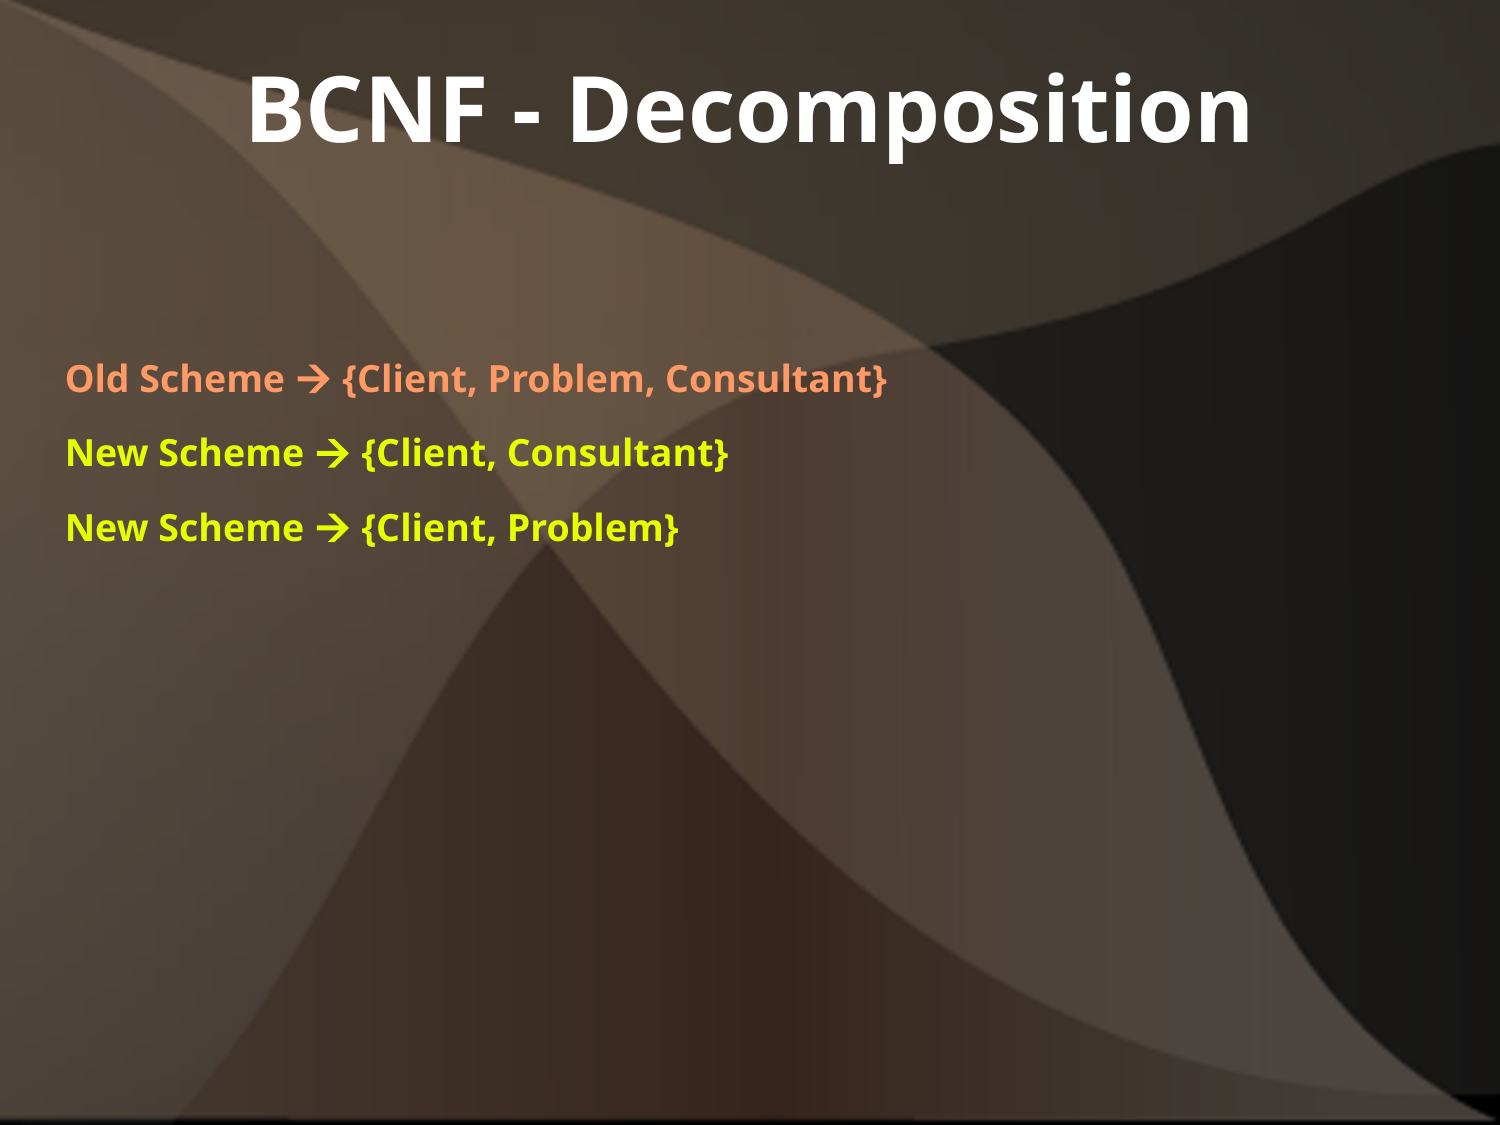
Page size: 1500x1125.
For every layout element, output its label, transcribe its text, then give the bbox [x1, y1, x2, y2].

list Old Scheme  {Client, Problem, Consultant} New Scheme  {Client, Consultant} New Scheme  {Client, Problem} [50, 187, 1463, 1043]
text_box BCNF - Decomposition [112, 12, 1388, 200]
picture [0, 0, 1500, 1125]
